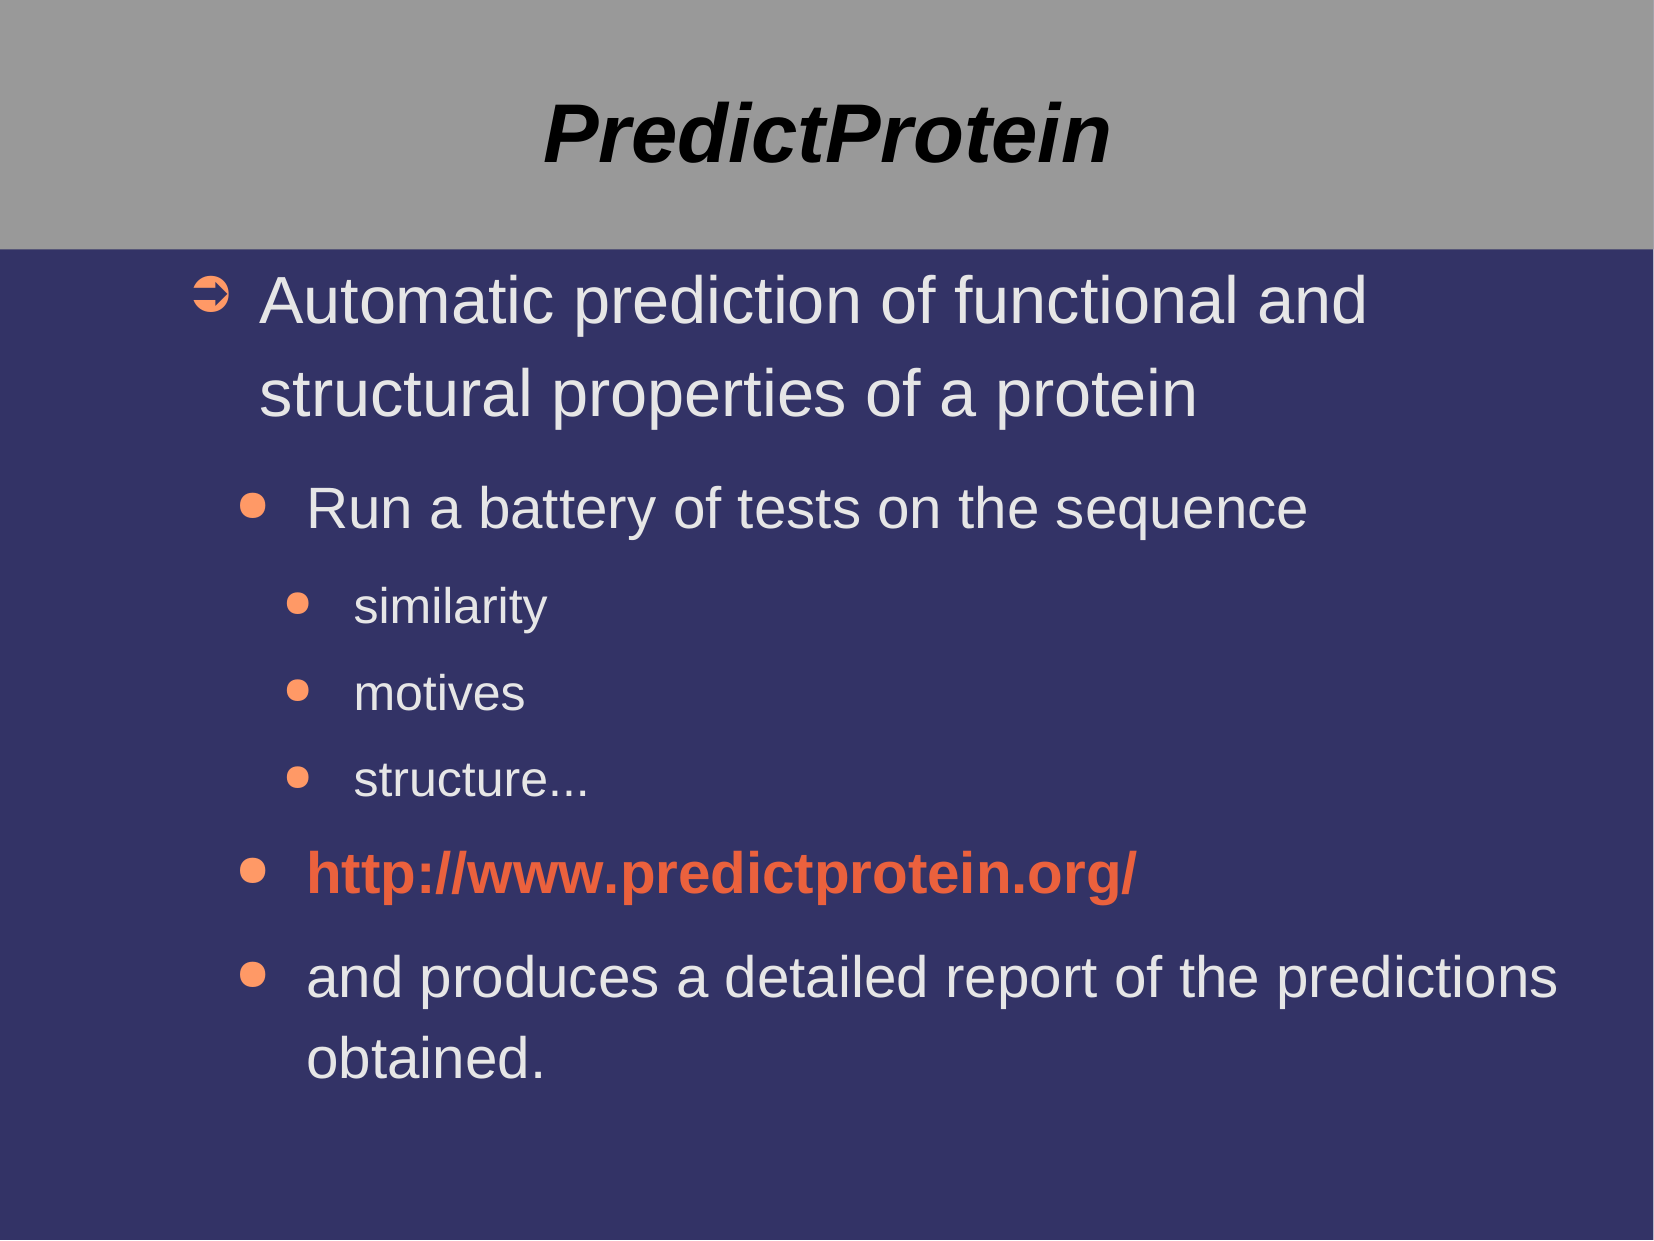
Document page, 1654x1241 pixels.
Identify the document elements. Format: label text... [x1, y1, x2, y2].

title PredictProtein [121, 19, 1534, 227]
list Automatic prediction of functional and structural properties of a protein Run a battery of tests on the sequence similarity motives structure... http://www.predictprotein.org/ and produces a detailed report of the predictions obtained. [176, 245, 1568, 1145]
